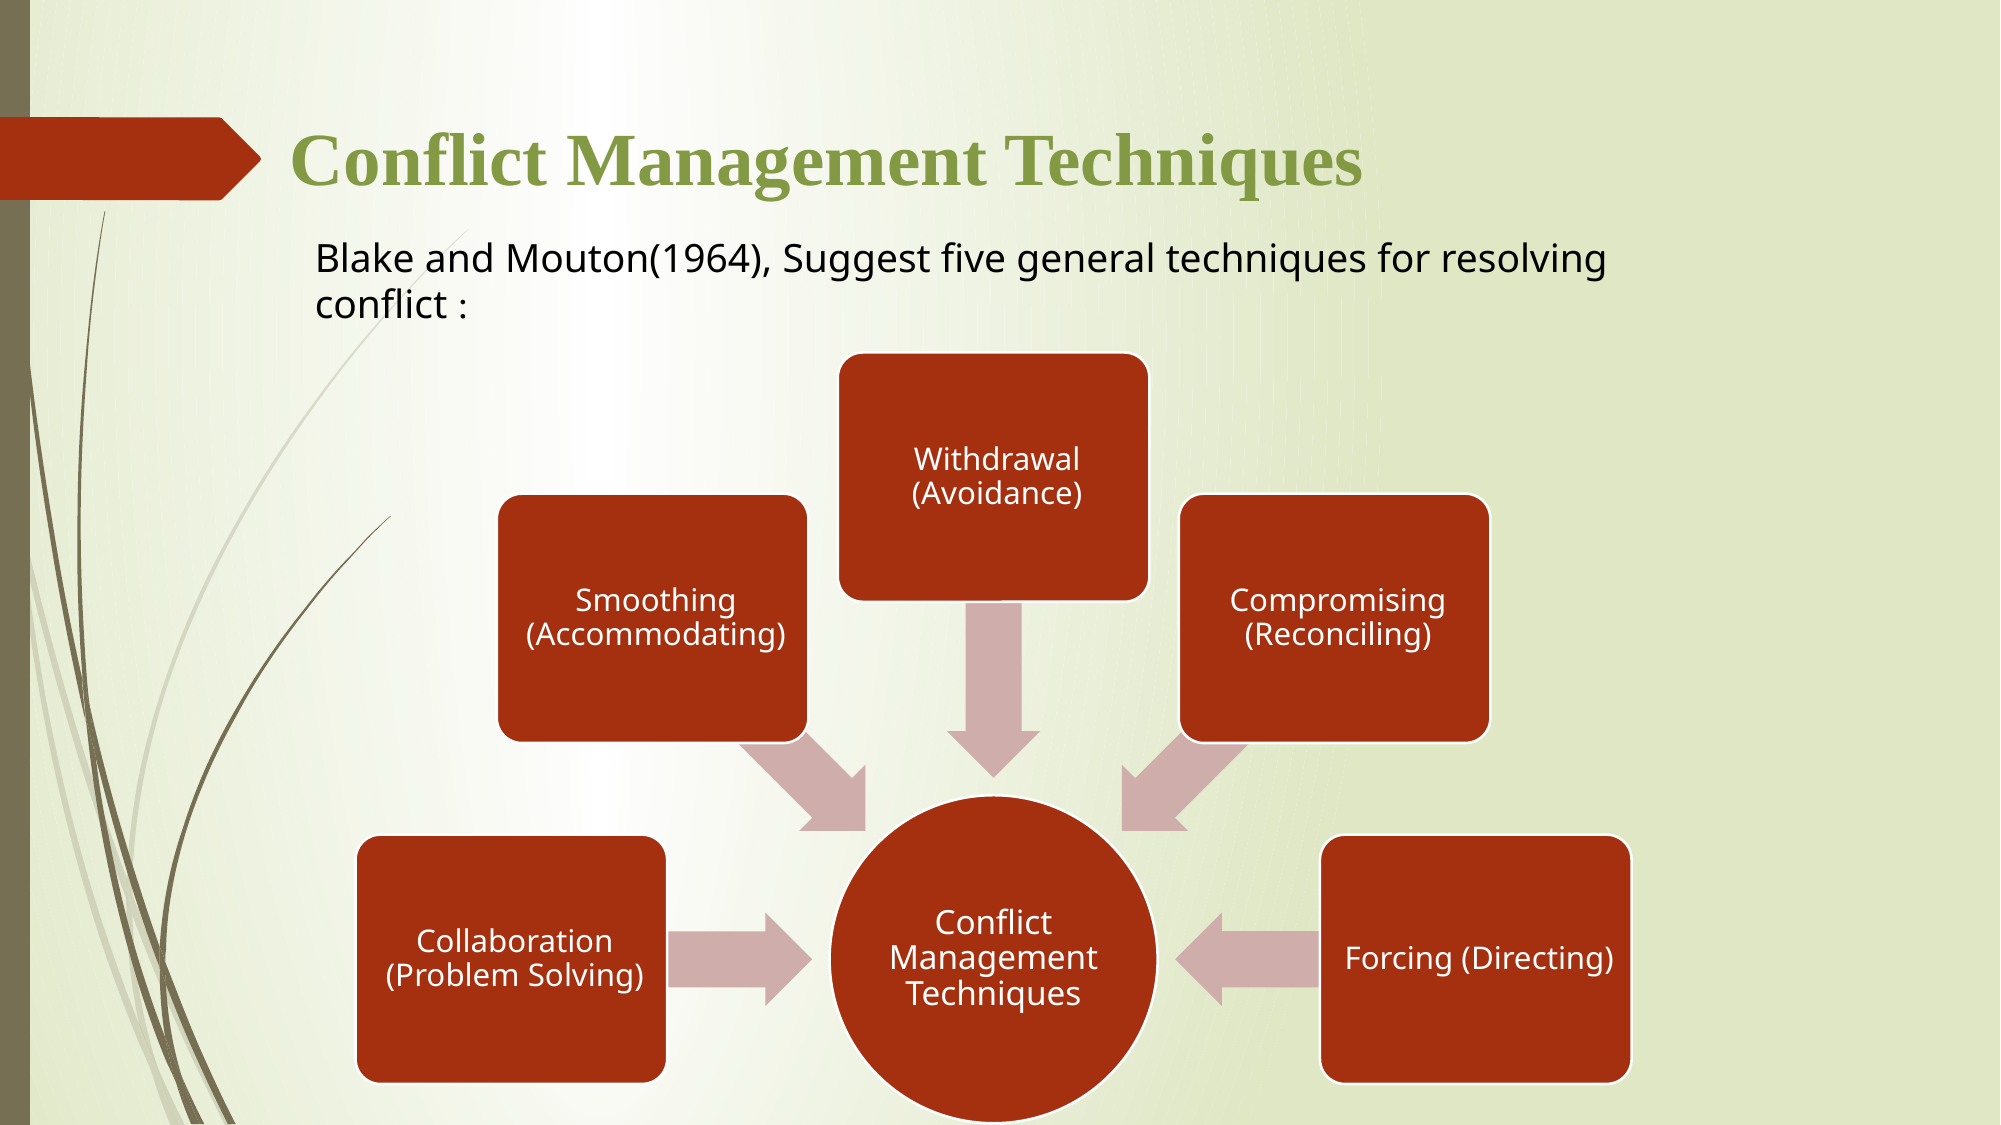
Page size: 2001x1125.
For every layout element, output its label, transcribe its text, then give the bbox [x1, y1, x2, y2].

text_box [1175, 912, 1319, 1007]
title Conflict Management Techniques [274, 102, 1638, 219]
text_box Collaboration (Problem Solving) [355, 834, 668, 1085]
text_box Smoothing (Accommodating) [496, 493, 809, 744]
text_box Compromising (Reconciling) [1178, 493, 1491, 744]
text_box Withdrawal (Avoidance) [837, 352, 1150, 602]
text_box [668, 912, 813, 1007]
text_box [946, 602, 1041, 778]
text_box Forcing (Directing) [1319, 834, 1632, 1085]
text_box Blake and Mouton(1964), Suggest five general techniques for resolving conflict : [300, 225, 1643, 335]
text_box [1121, 731, 1249, 831]
text_box Conflict Management Techniques [829, 795, 1158, 1124]
text_box [737, 731, 866, 831]
